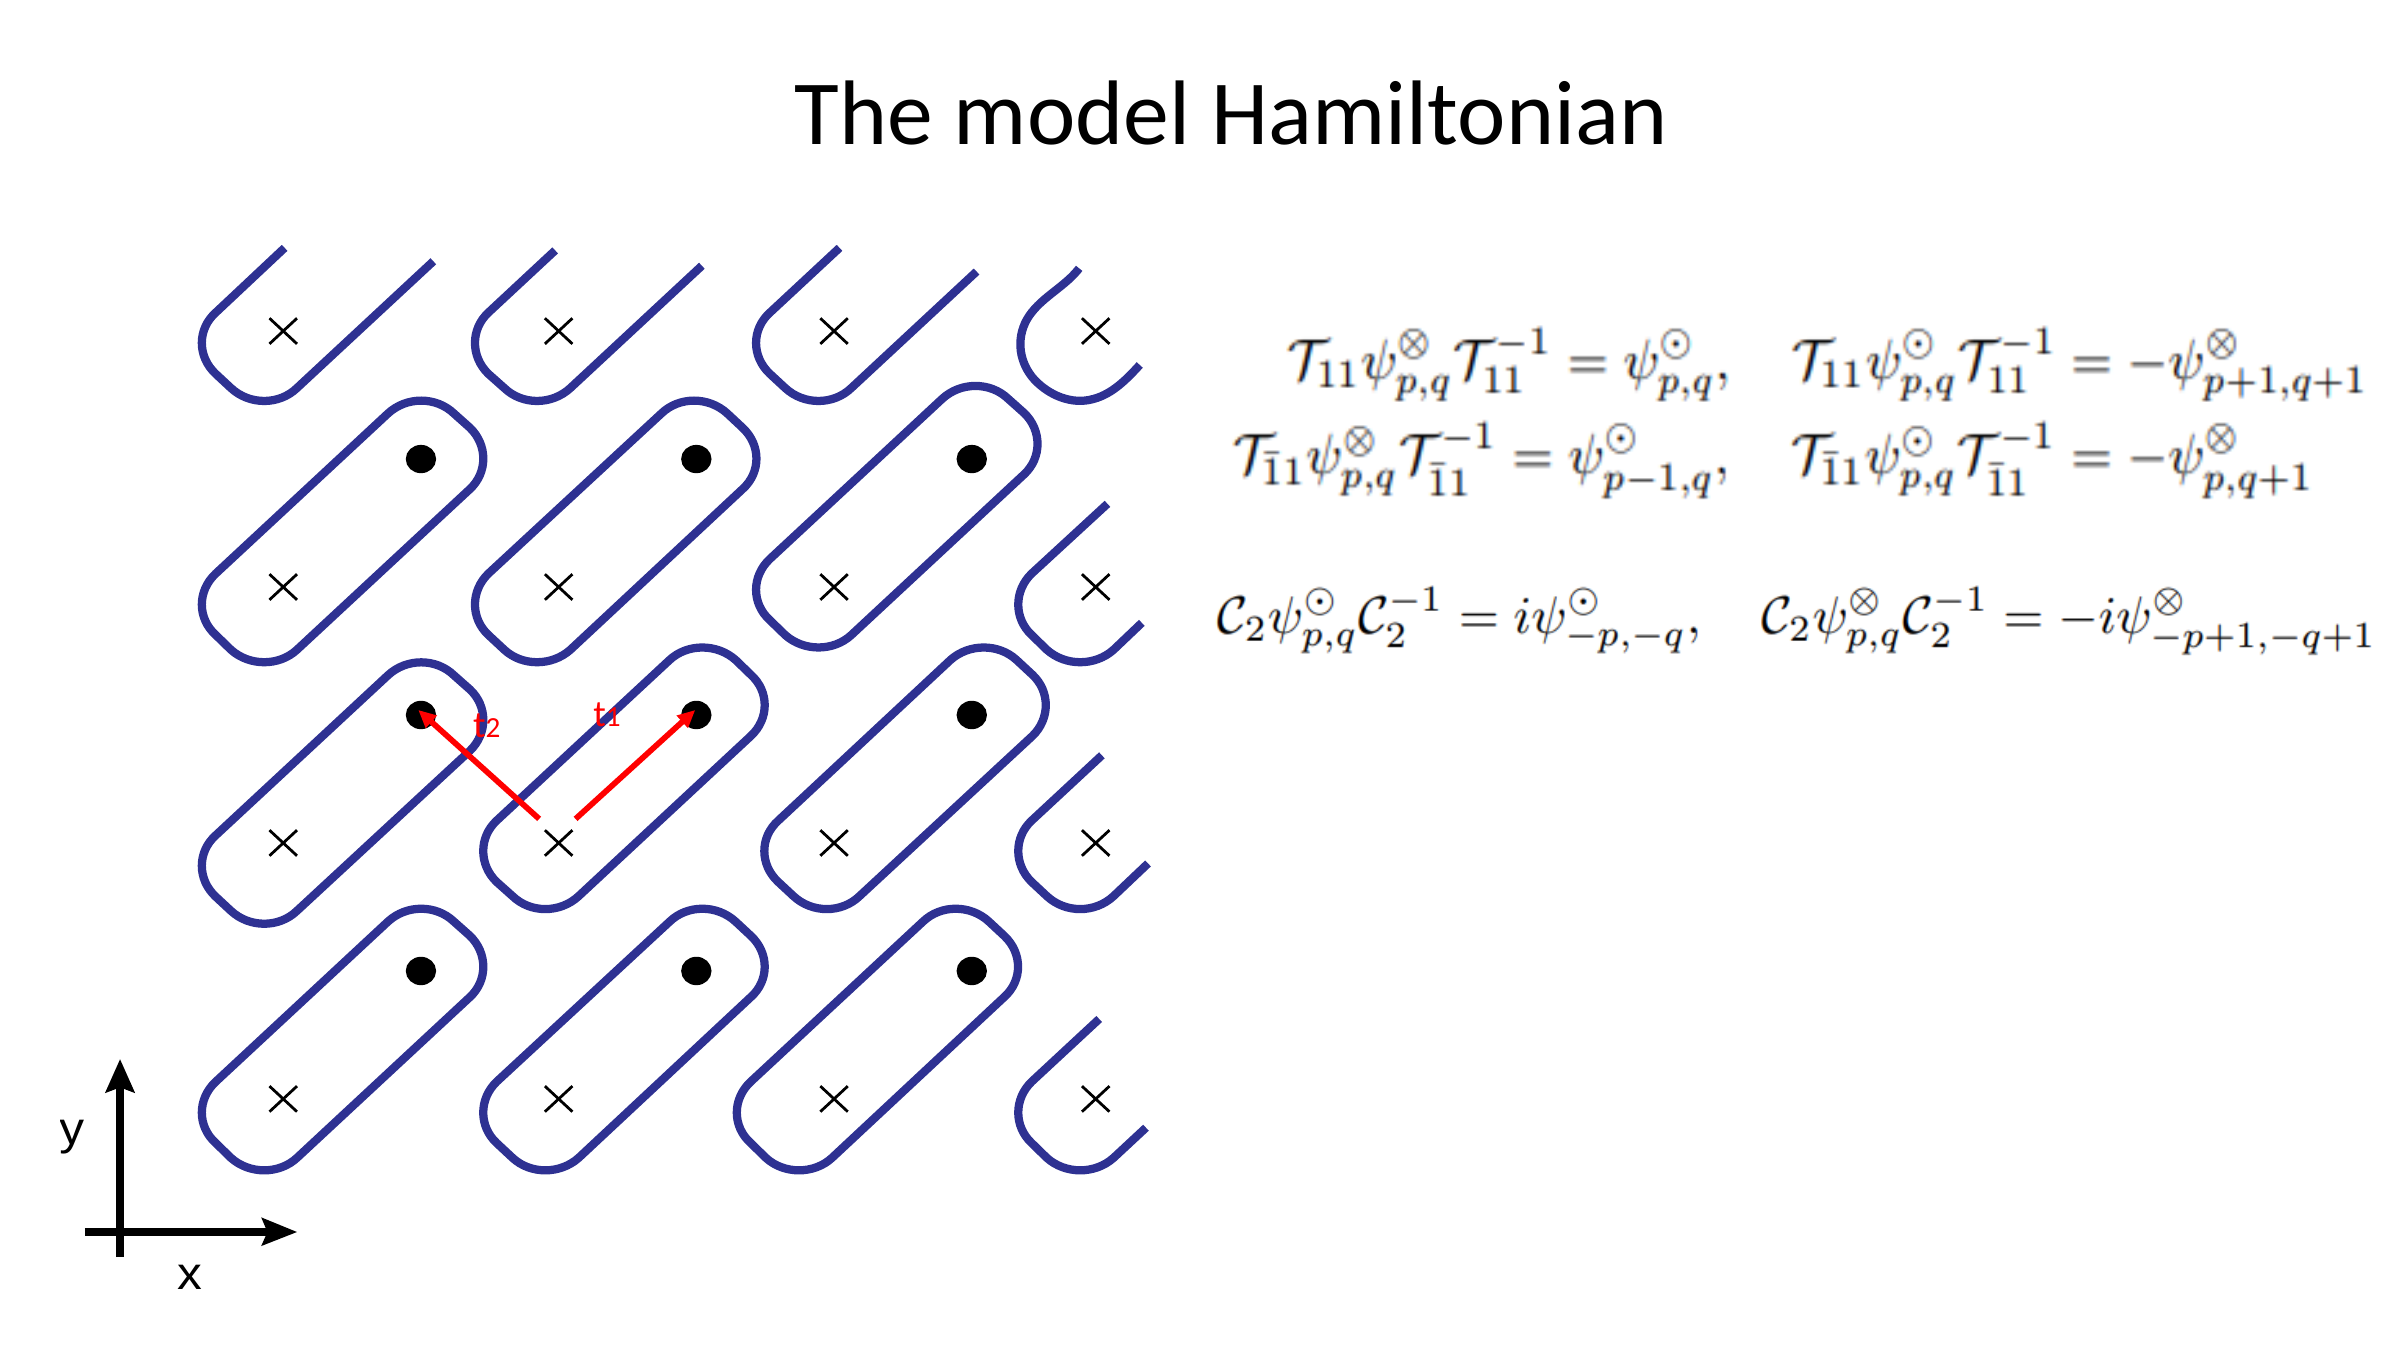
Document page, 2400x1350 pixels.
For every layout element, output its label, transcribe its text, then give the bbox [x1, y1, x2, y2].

picture [1200, 299, 2371, 541]
picture [60, 245, 1151, 1306]
text_box t1 [578, 681, 636, 743]
text_box t2 [458, 692, 516, 753]
picture [1185, 554, 2379, 660]
text_box The model Hamiltonian [780, 45, 2116, 170]
